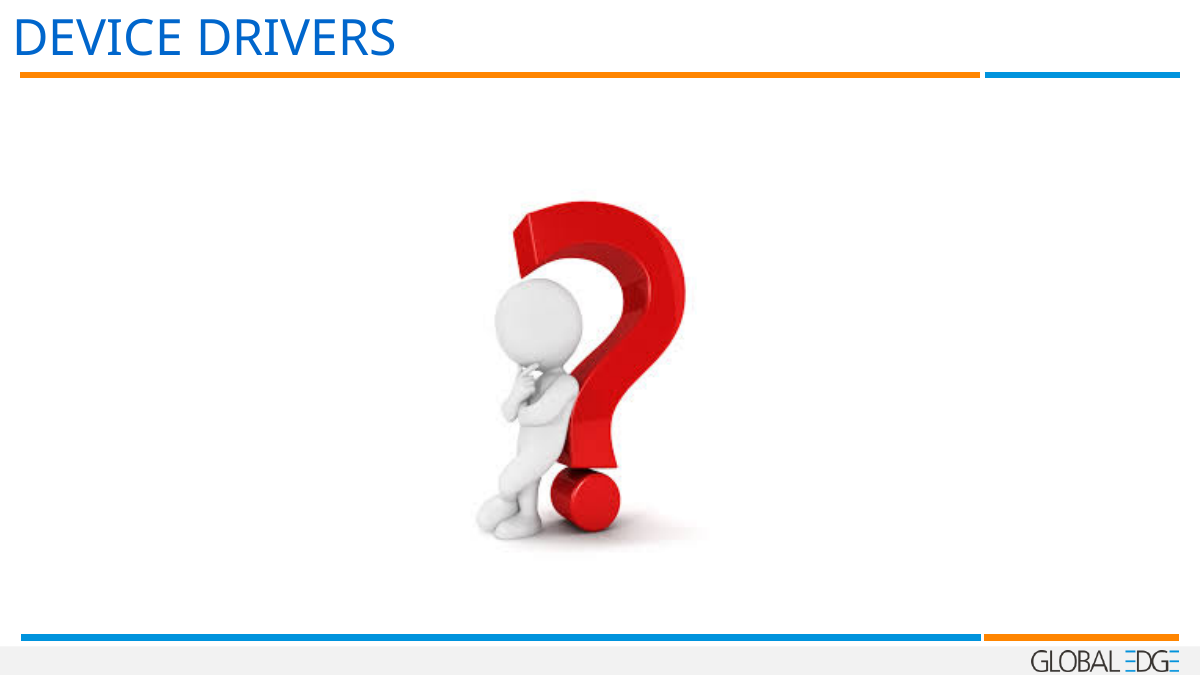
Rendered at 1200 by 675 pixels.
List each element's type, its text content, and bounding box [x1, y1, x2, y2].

title DEVICE DRIVERS [12, 6, 1088, 66]
picture [421, 177, 733, 573]
picture [1031, 650, 1179, 672]
